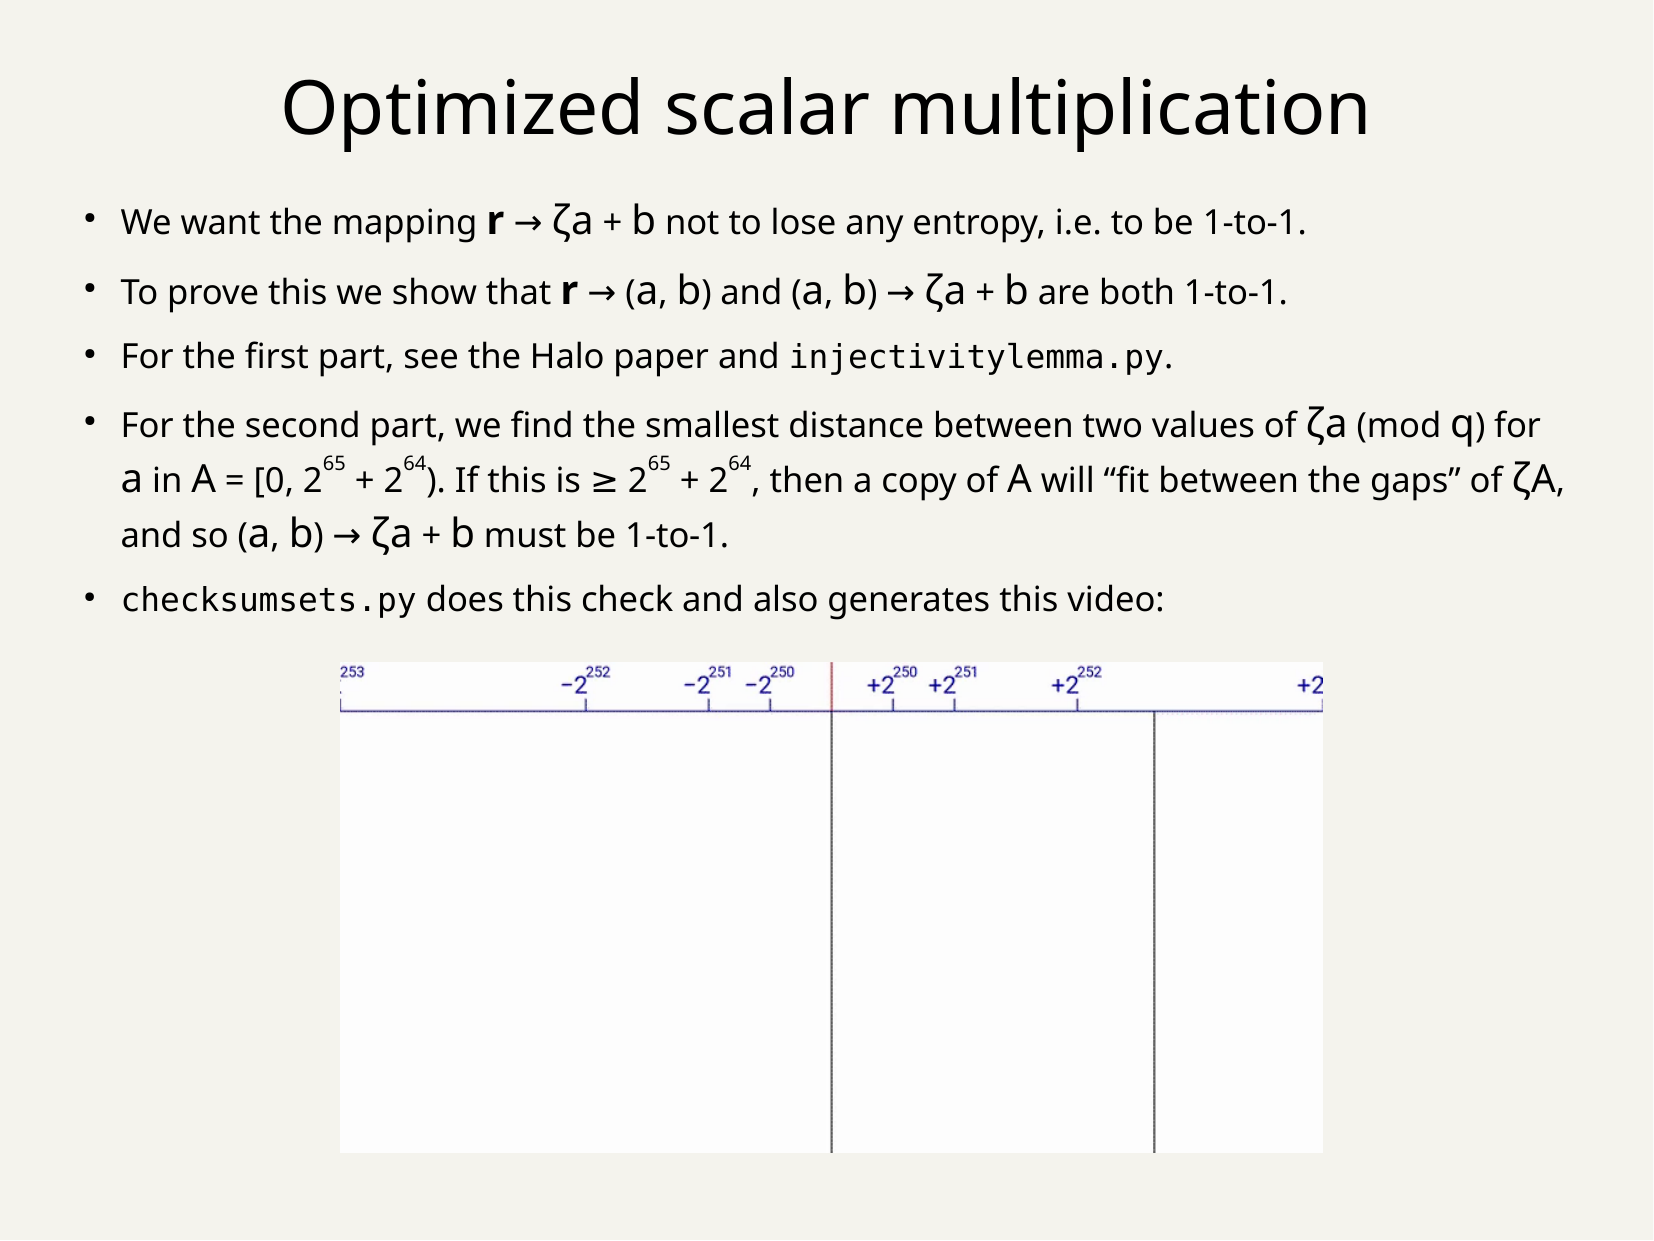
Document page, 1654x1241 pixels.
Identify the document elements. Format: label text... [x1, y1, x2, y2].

text_box [339, 661, 1323, 1154]
list We want the mapping r → ζa + b not to lose any entropy, i.e. to be 1-to-1. To prove this we show that r → (a, b) and (a, b) → ζa + b are both 1-to-1. For the first part, see the Halo paper and injectivitylemma.py. For the second part, we find the smallest distance between two values of ζa (mod q) for a in A = [0, 265 + 264). If this is ≥ 265 + 264, then a copy of A will “fit between the gaps” of ζA, and so (a, b) → ζa + b must be 1-to-1. checksumsets.py does this check and also generates this video: [71, 191, 1572, 629]
title Optimized scalar multiplication [82, 35, 1571, 175]
